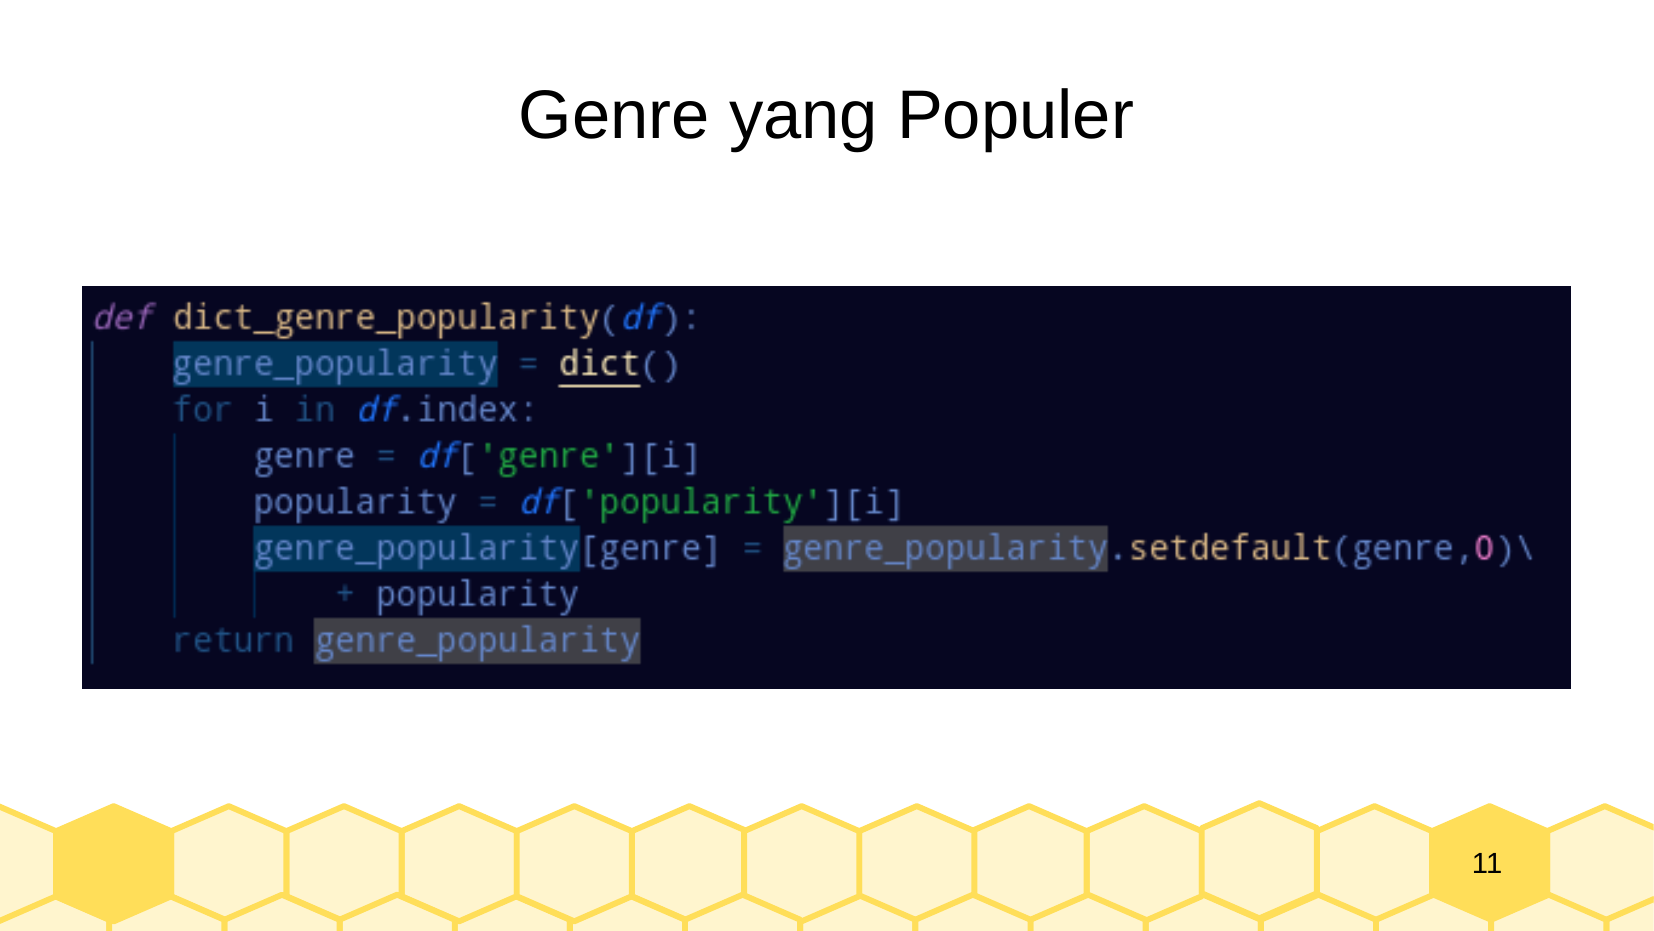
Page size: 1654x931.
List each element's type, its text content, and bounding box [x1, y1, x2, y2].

picture [82, 286, 1571, 689]
title Genre yang Populer [82, 37, 1571, 193]
